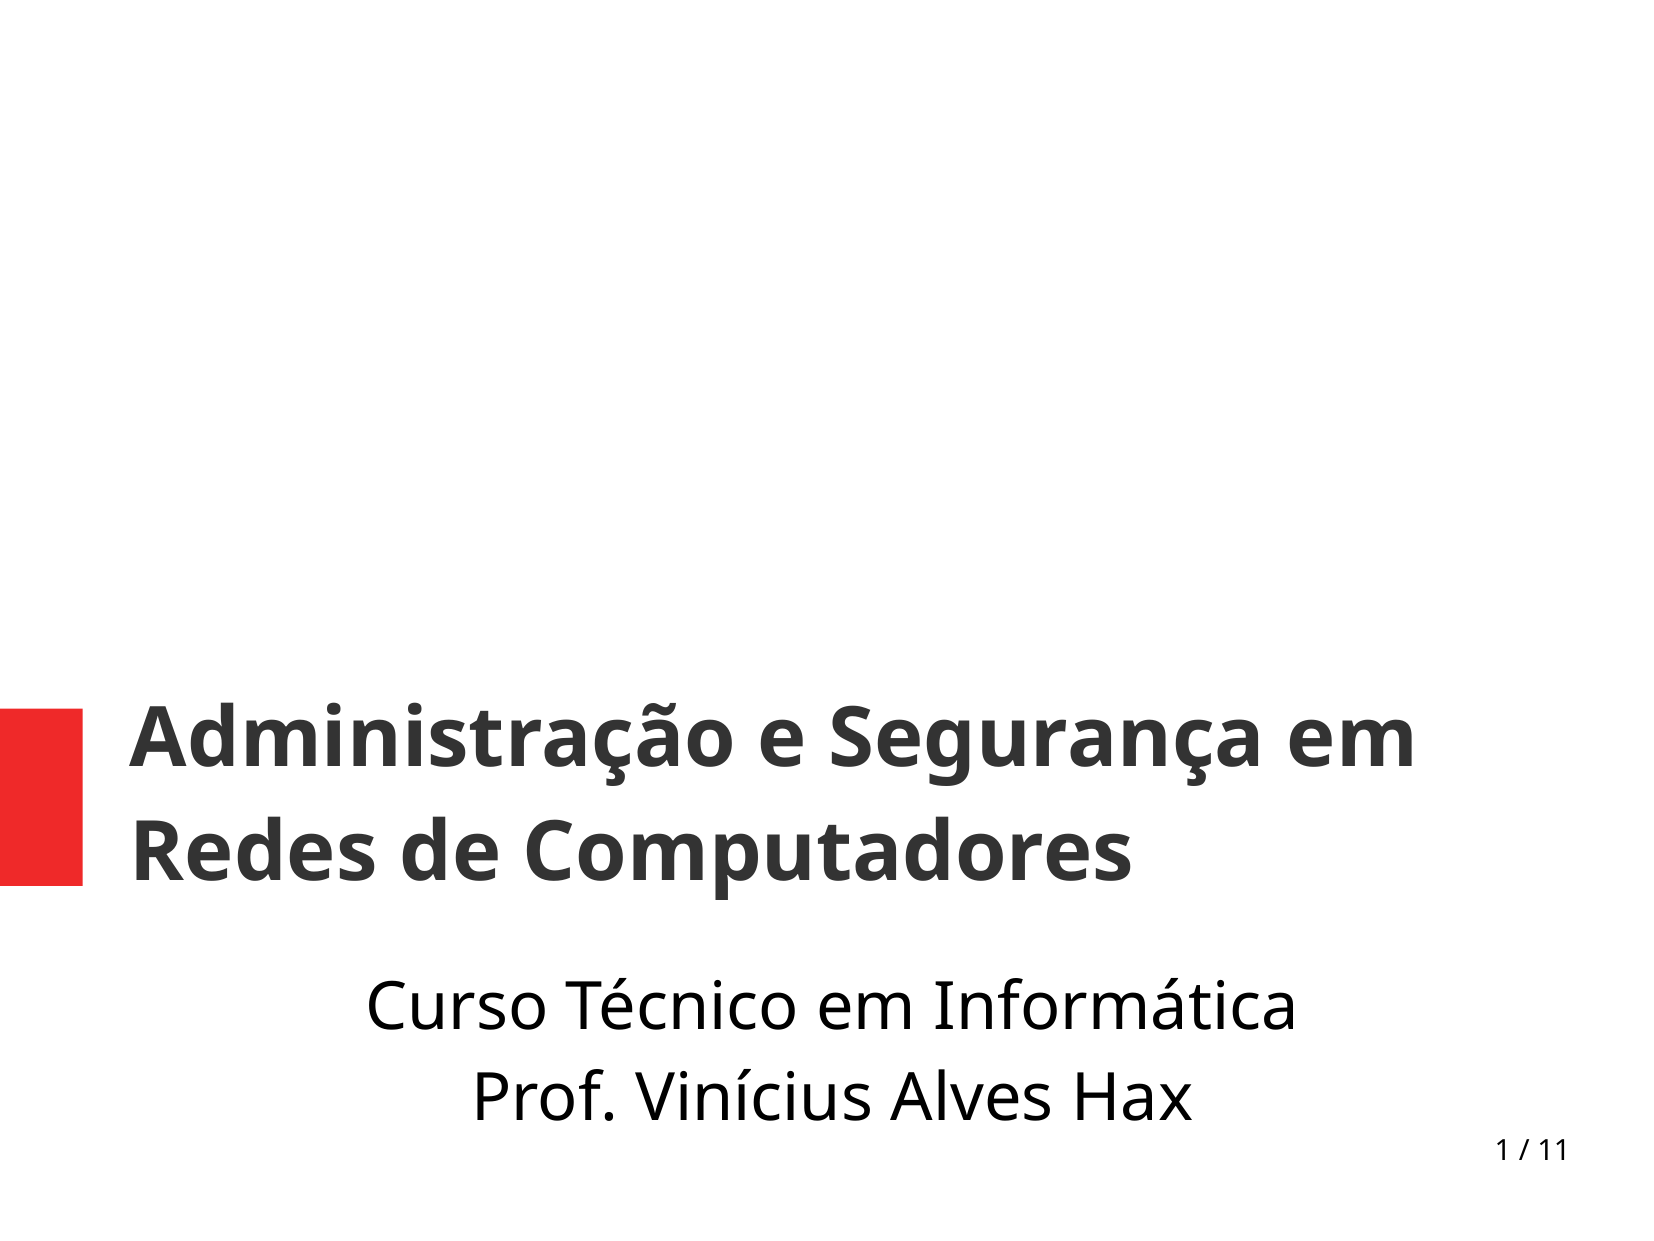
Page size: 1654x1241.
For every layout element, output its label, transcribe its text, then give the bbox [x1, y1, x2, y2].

title Administração e Segurança em Redes de Computadores [129, 616, 1536, 966]
subtitle Curso Técnico em Informática Prof. Vinícius Alves Hax [129, 968, 1536, 1130]
